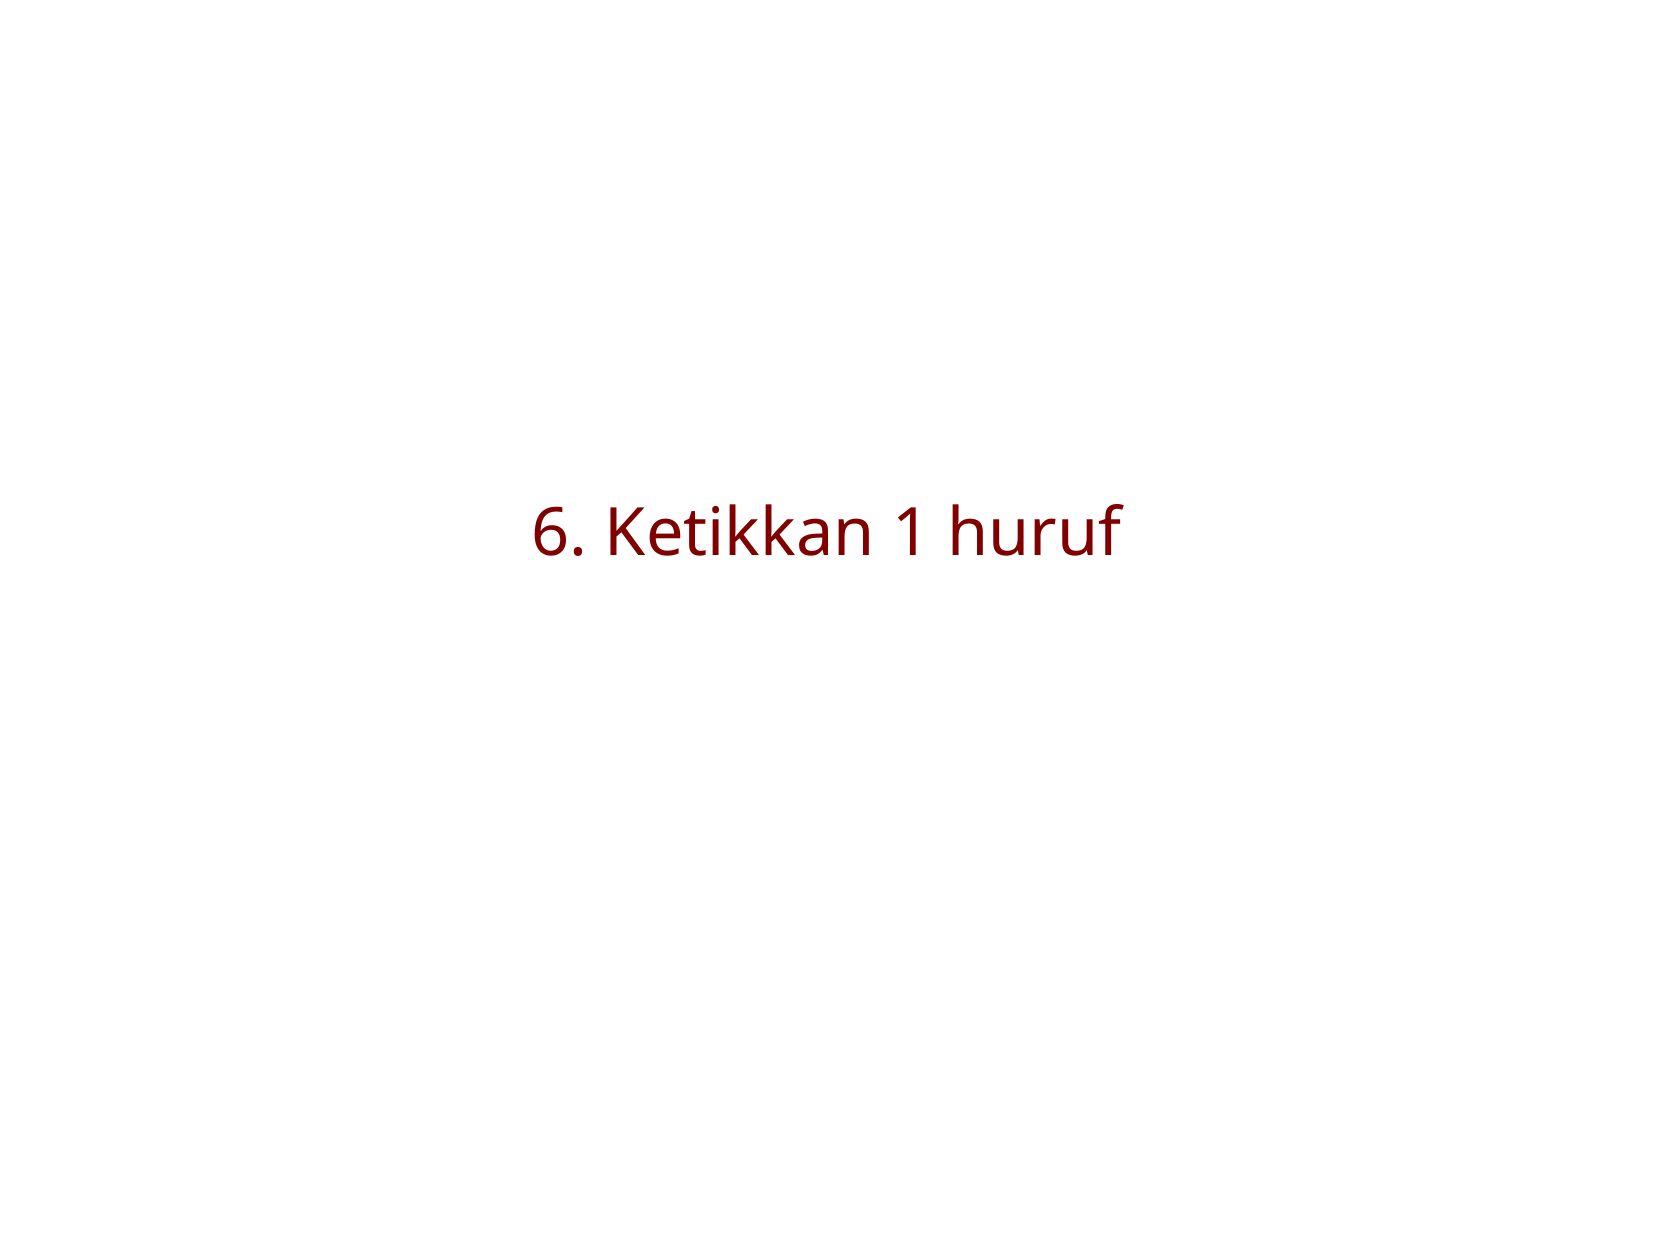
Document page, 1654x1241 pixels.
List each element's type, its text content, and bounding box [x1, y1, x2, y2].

subtitle 6. Ketikkan 1 huruf [82, 49, 1571, 1010]
